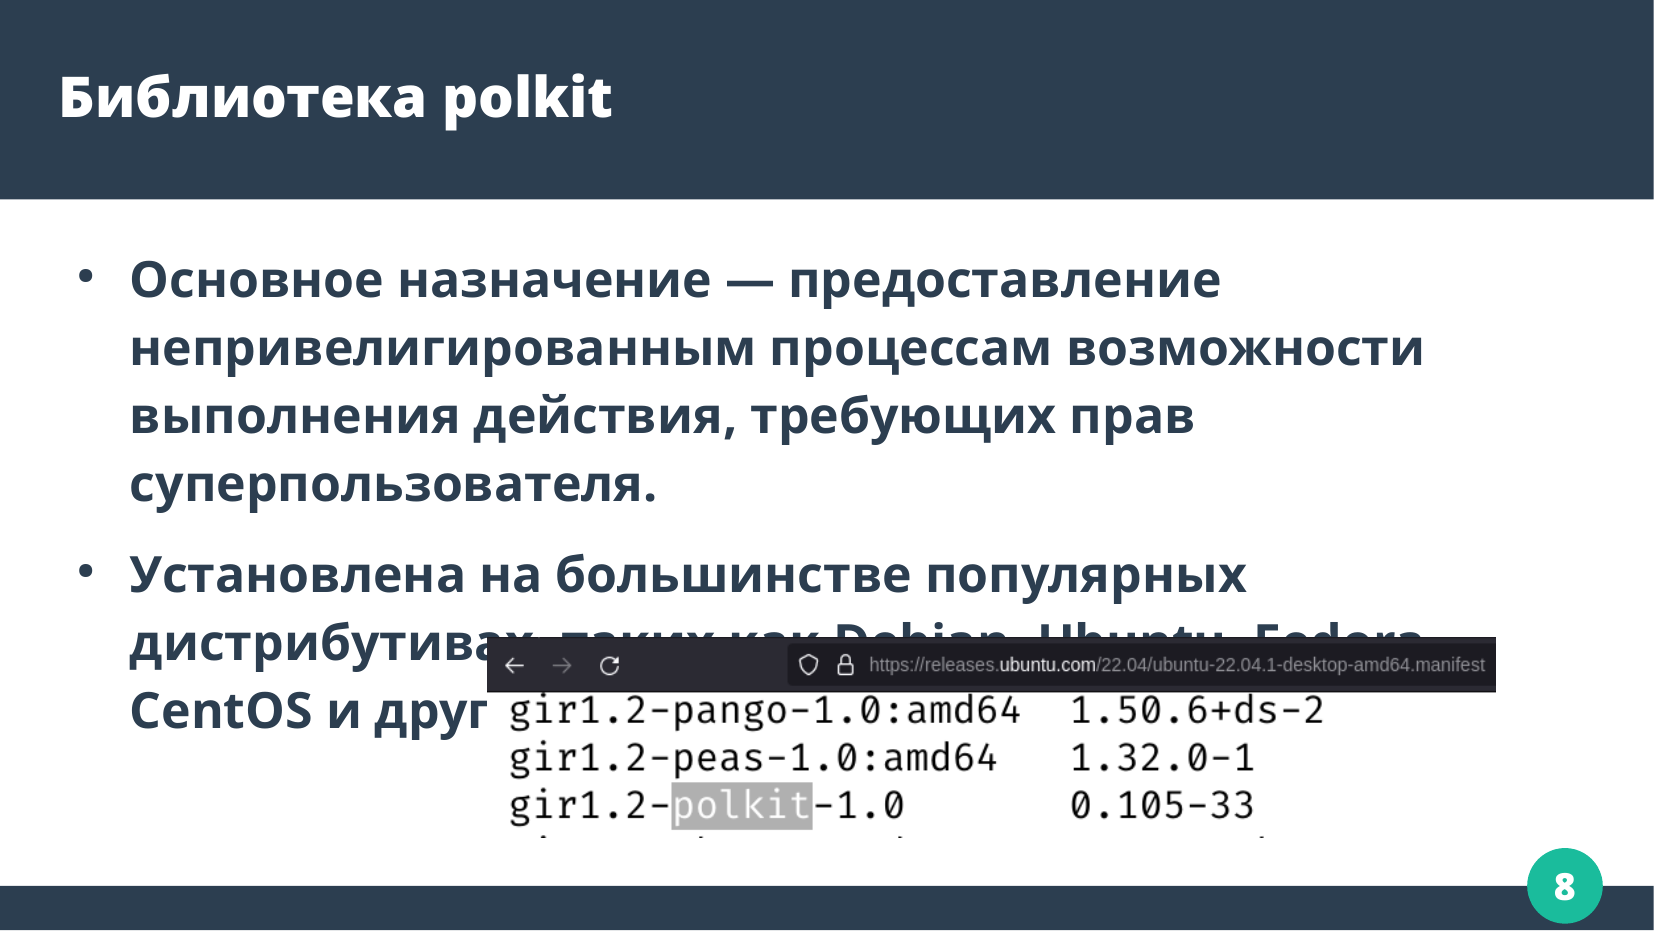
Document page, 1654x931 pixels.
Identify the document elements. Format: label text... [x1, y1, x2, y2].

list Основное назначение — предоставление непривелигированным процессам возможности выполнения действия, требующих прав суперпользователя. Установлена на большинстве популярных дистрибутивах, таких как Debian, Ubuntu, Fedora, CentOS и других. [59, 243, 1595, 864]
title Библиотека polkit [59, 37, 1595, 155]
picture [487, 637, 1496, 838]
